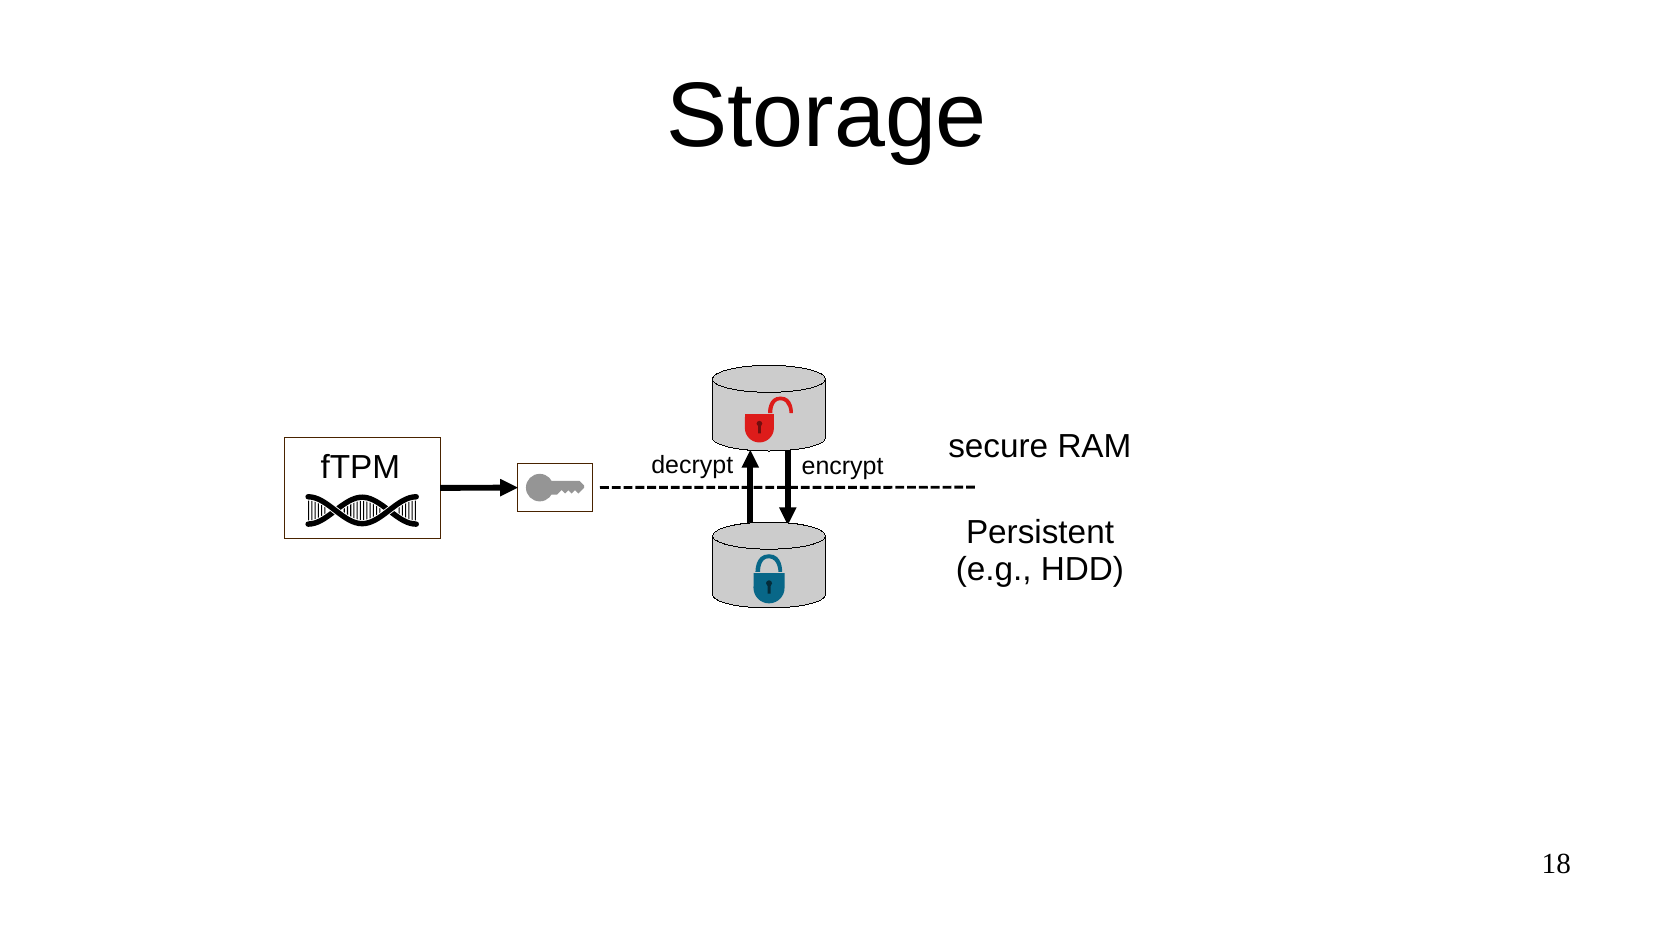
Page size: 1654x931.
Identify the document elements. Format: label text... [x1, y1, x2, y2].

text_box encrypt [786, 444, 899, 488]
picture [744, 396, 793, 443]
picture [775, 554, 785, 572]
picture [761, 559, 778, 572]
text_box Persistent (e.g., HDD) [927, 505, 1153, 596]
picture [753, 554, 763, 572]
text_box secure RAM [927, 419, 1153, 472]
text_box [712, 522, 826, 608]
text_box [712, 365, 826, 452]
title Storage [82, 37, 1571, 193]
text_box decrypt [636, 443, 749, 487]
picture [303, 491, 421, 530]
picture [753, 593, 764, 604]
picture [774, 593, 785, 604]
text_box fTPM [305, 440, 419, 491]
picture [525, 473, 585, 502]
